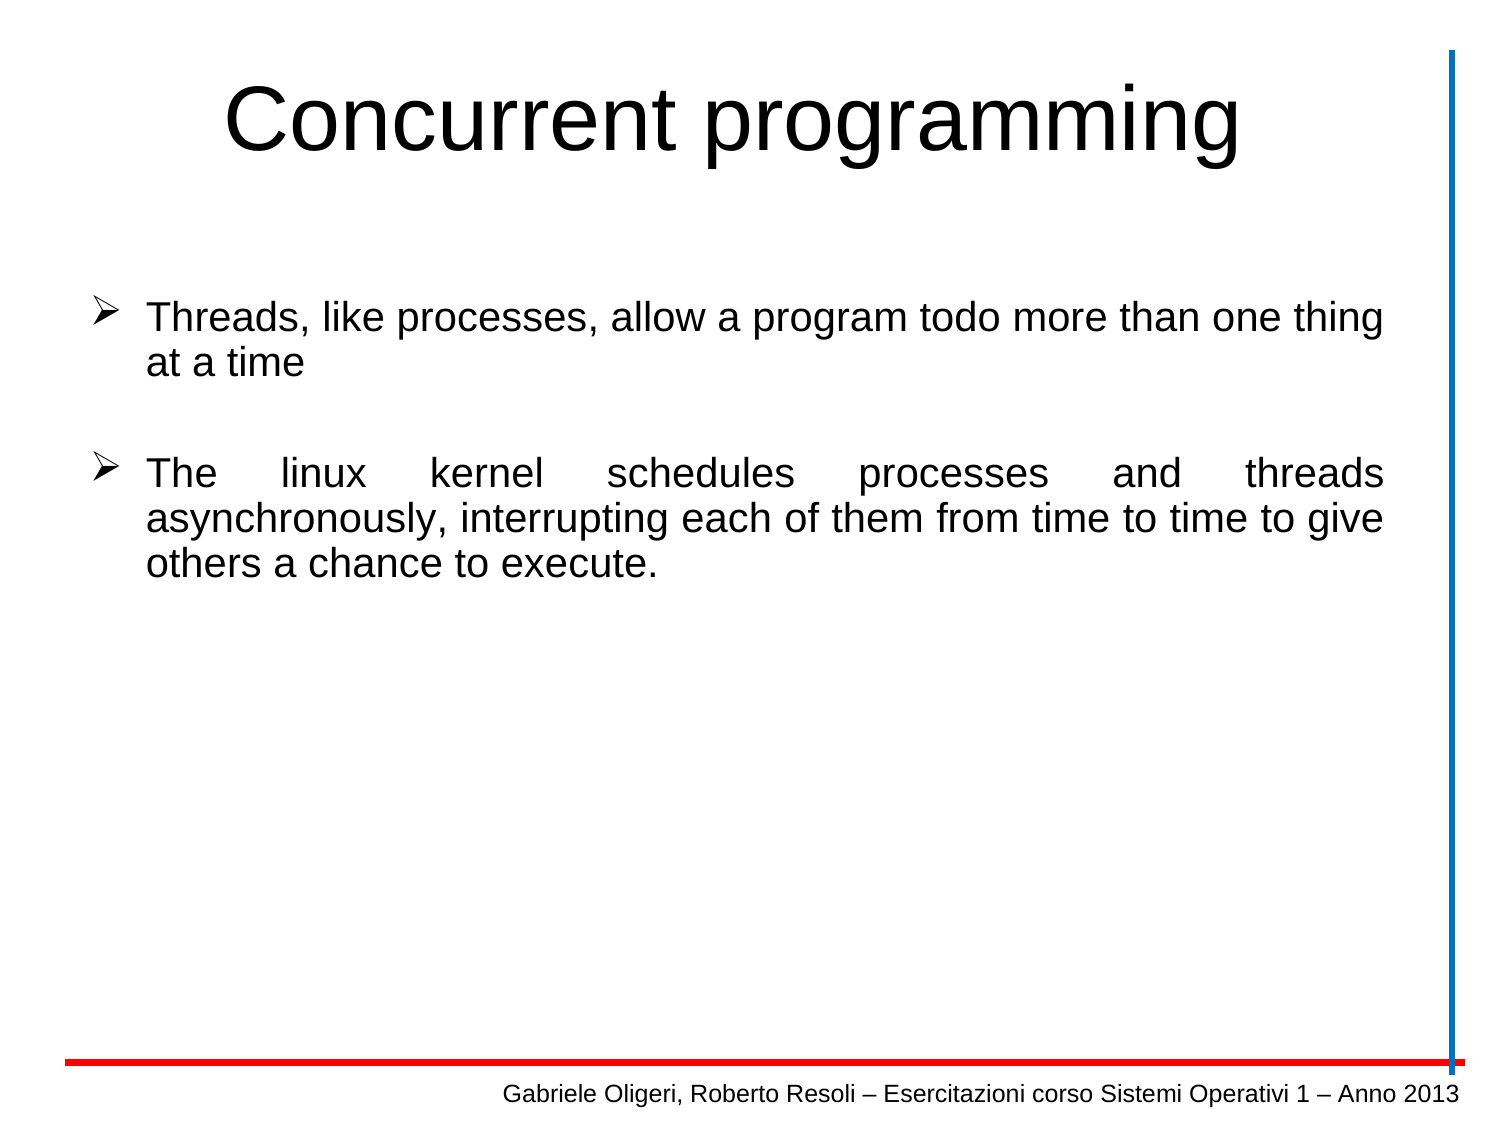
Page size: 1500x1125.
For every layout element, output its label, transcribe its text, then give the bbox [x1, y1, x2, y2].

title Concurrent programming [0, 49, 1468, 177]
list Threads, like processes, allow a program todo more than one thing at a time The linux kernel schedules processes and threads asynchronously, interrupting each of them from time to time to give others a chance to execute. [74, 287, 1400, 923]
